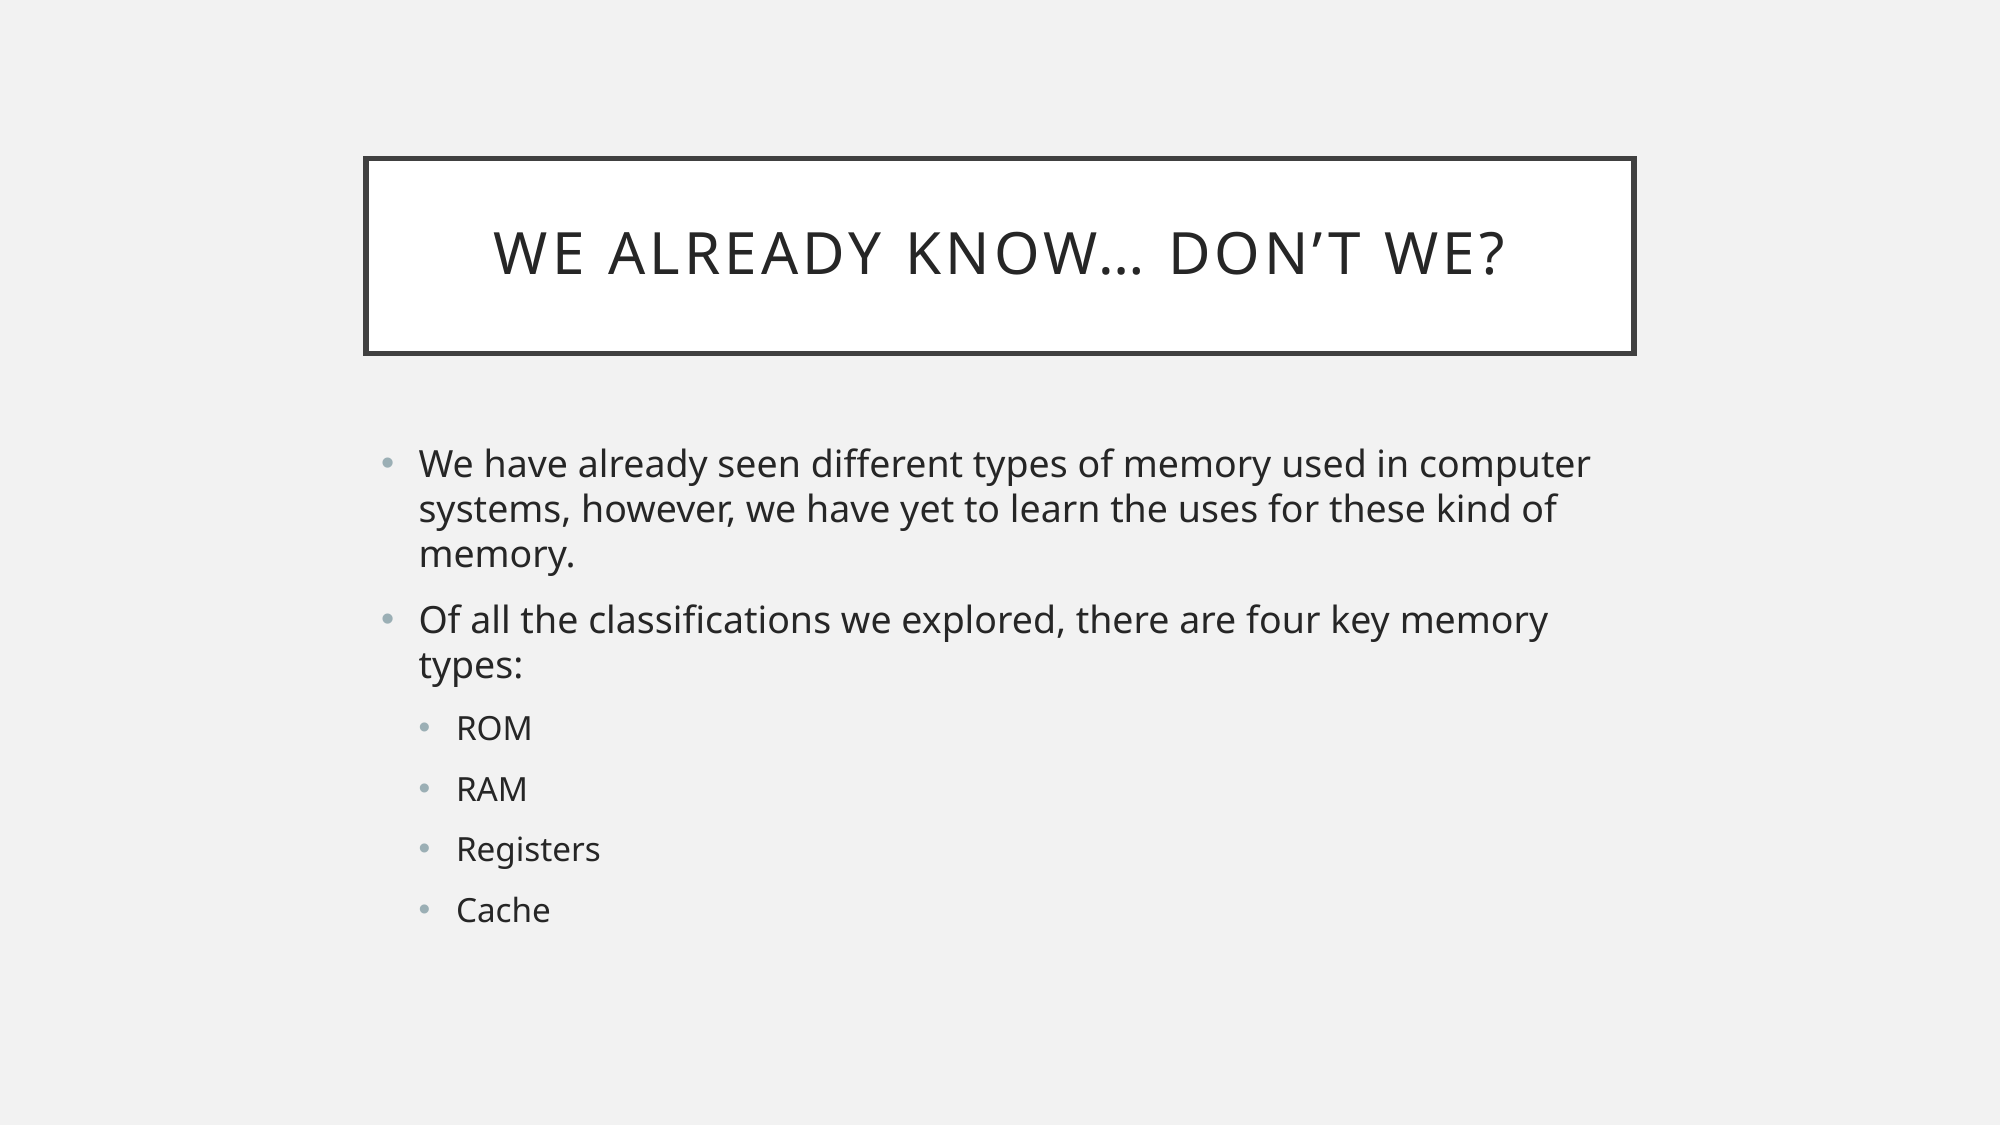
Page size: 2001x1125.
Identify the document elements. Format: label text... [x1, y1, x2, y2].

title We already know… Don’t we? [366, 158, 1634, 354]
list We have already seen different types of memory used in computer systems, however, we have yet to learn the uses for these kind of memory. Of all the classifications we explored, there are four key memory types: ROM RAM Registers Cache [366, 432, 1634, 942]
